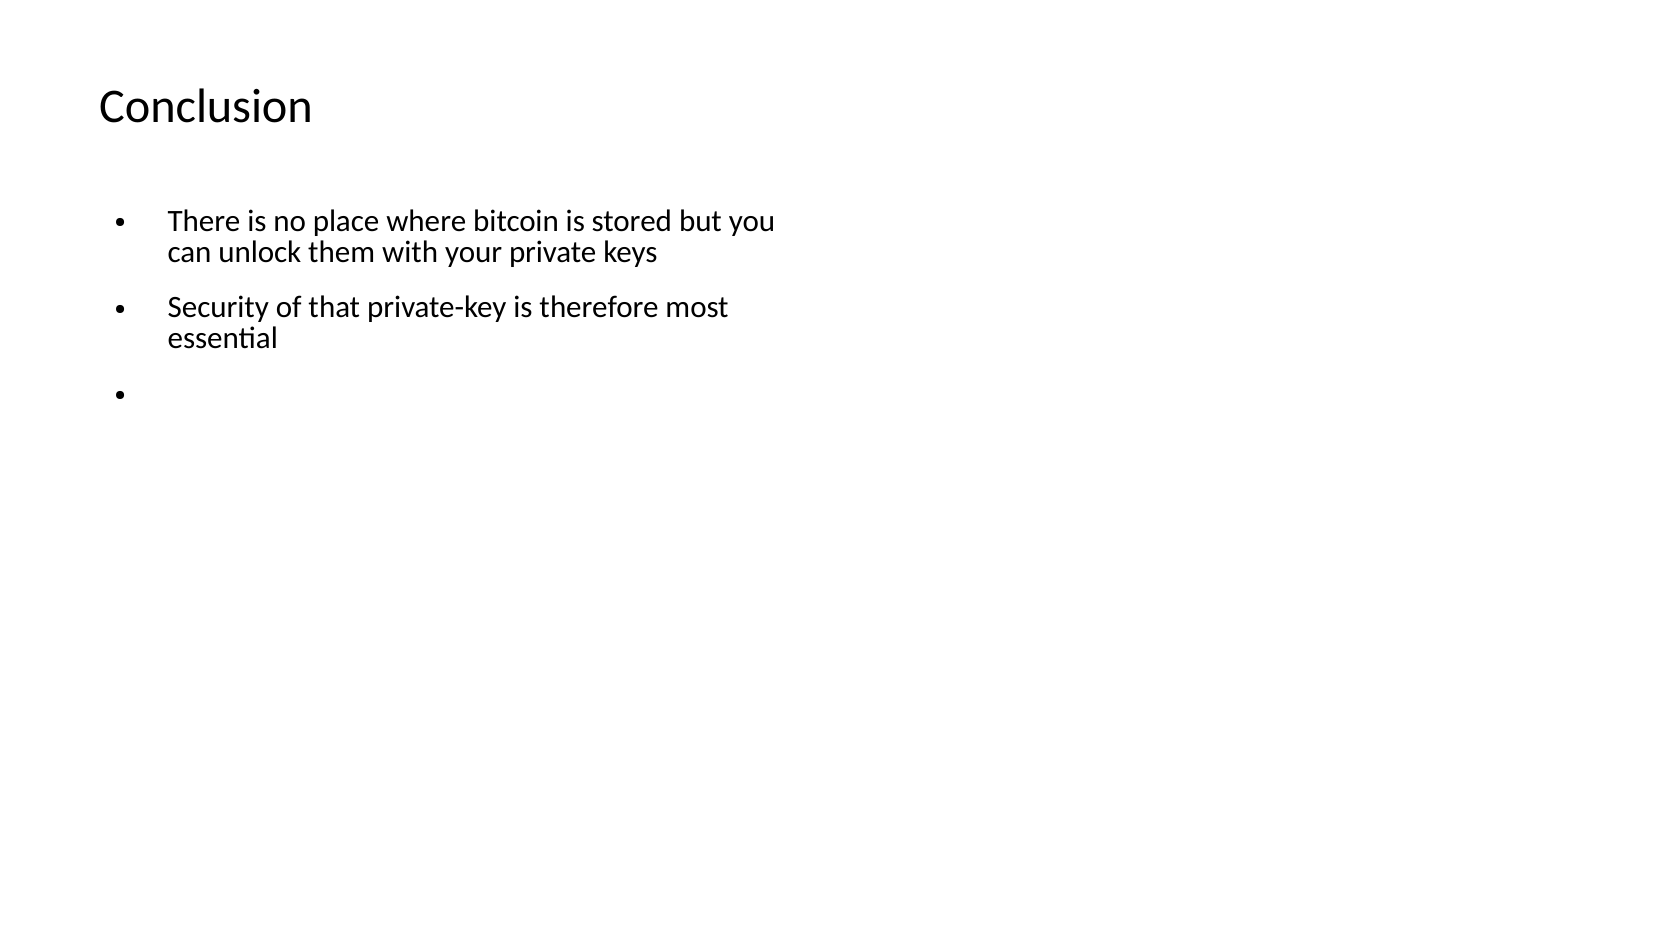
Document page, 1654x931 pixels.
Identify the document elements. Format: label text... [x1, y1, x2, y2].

list There is no place where bitcoin is stored but you can unlock them with your private keys Security of that private-key is therefore most essential [96, 207, 810, 780]
title Conclusion [99, 27, 1555, 193]
